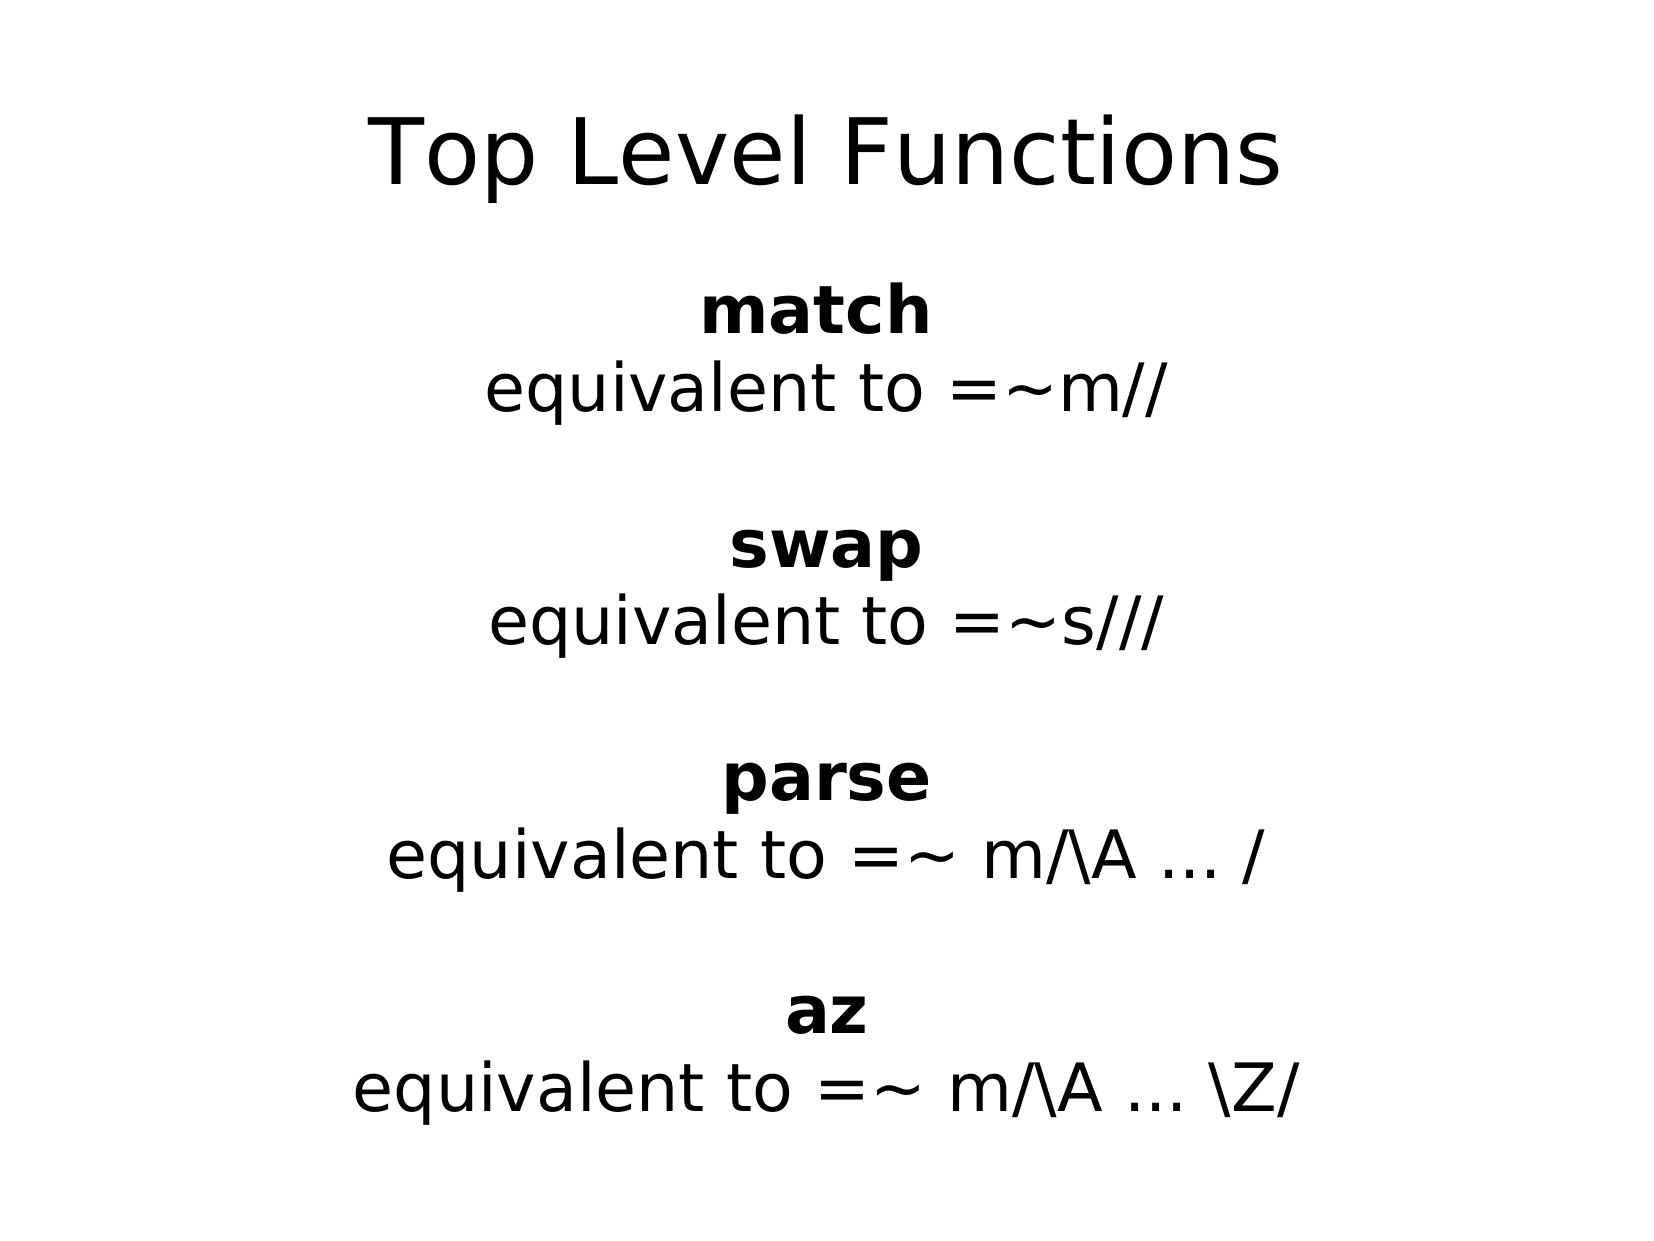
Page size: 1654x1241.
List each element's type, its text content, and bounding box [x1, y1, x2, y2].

title Top Level Functions [82, 49, 1571, 257]
subtitle match equivalent to =~m// swap equivalent to =~s/// parse equivalent to =~ m/\A ... / az equivalent to =~ m/\A ... \Z/ [82, 271, 1571, 1128]
